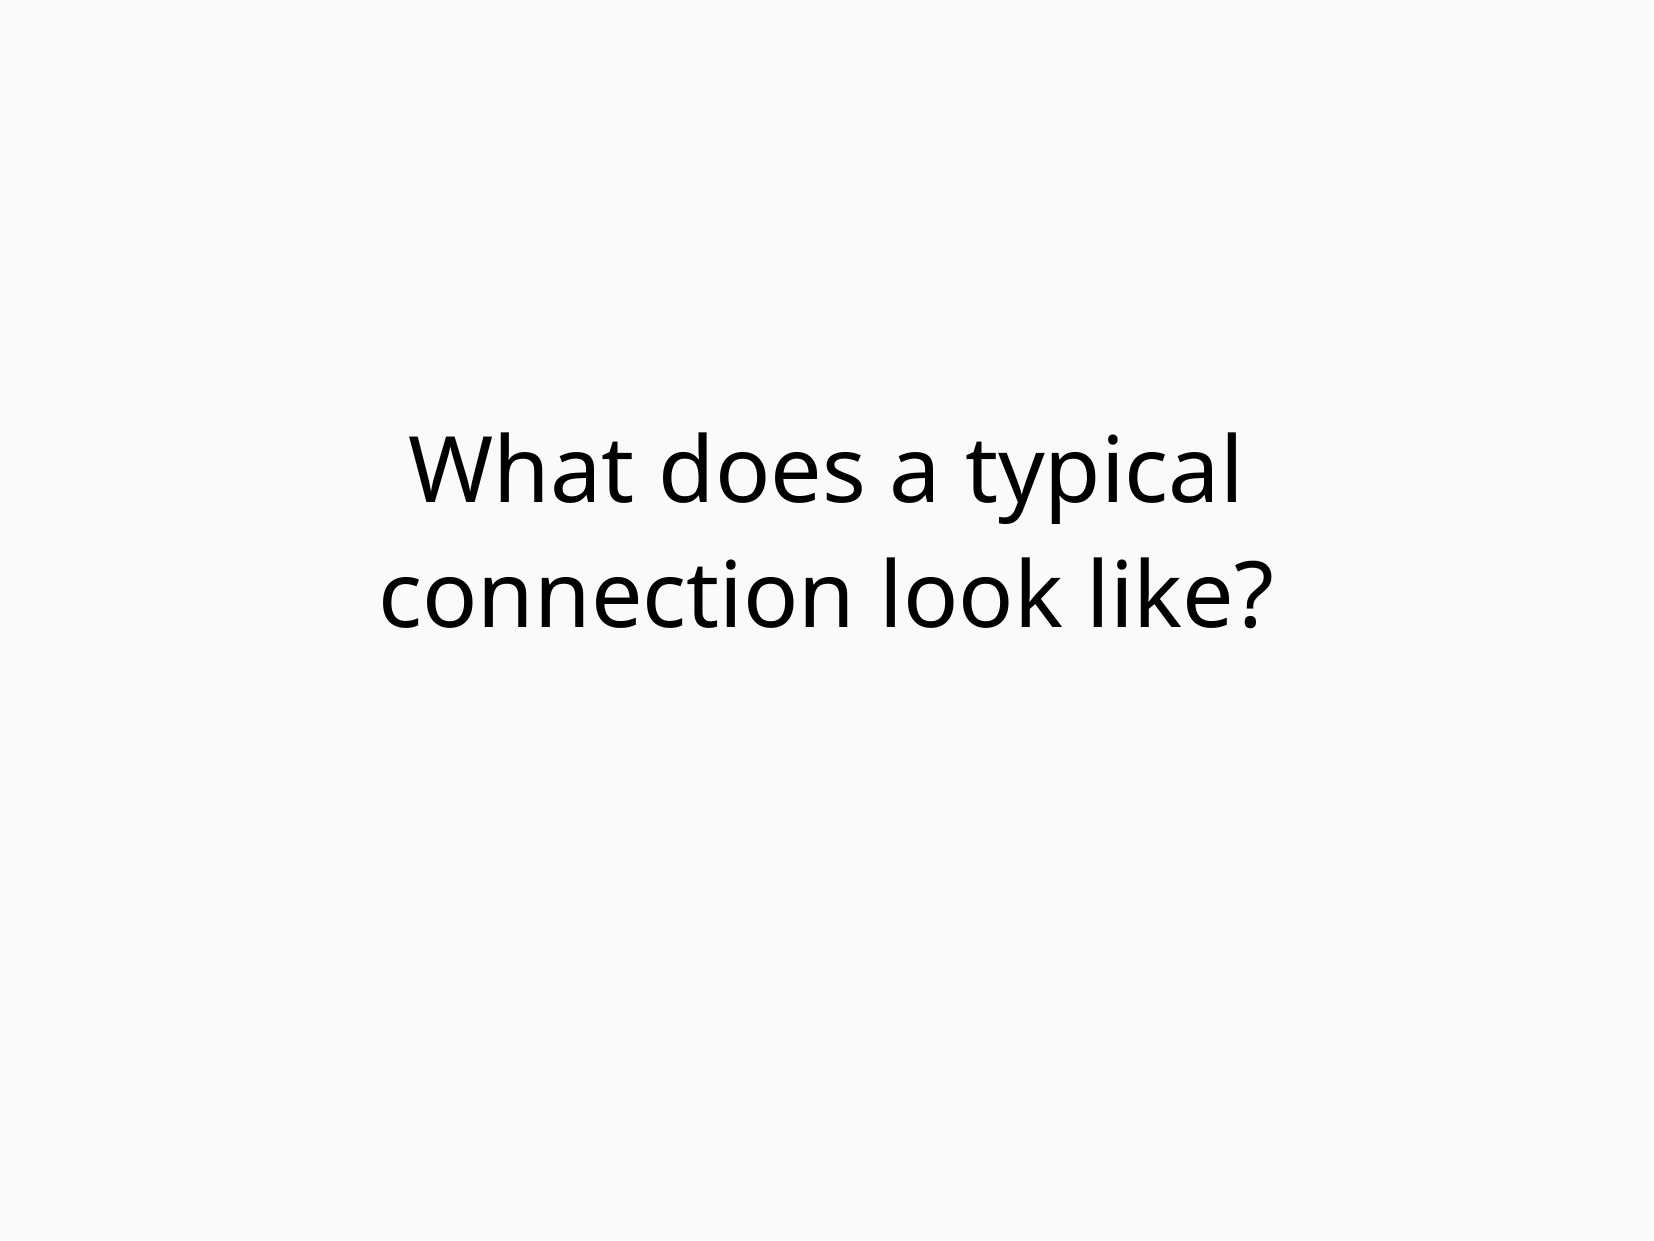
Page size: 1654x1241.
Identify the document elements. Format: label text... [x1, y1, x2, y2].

subtitle What does a typical connection look like? [82, 49, 1571, 1010]
